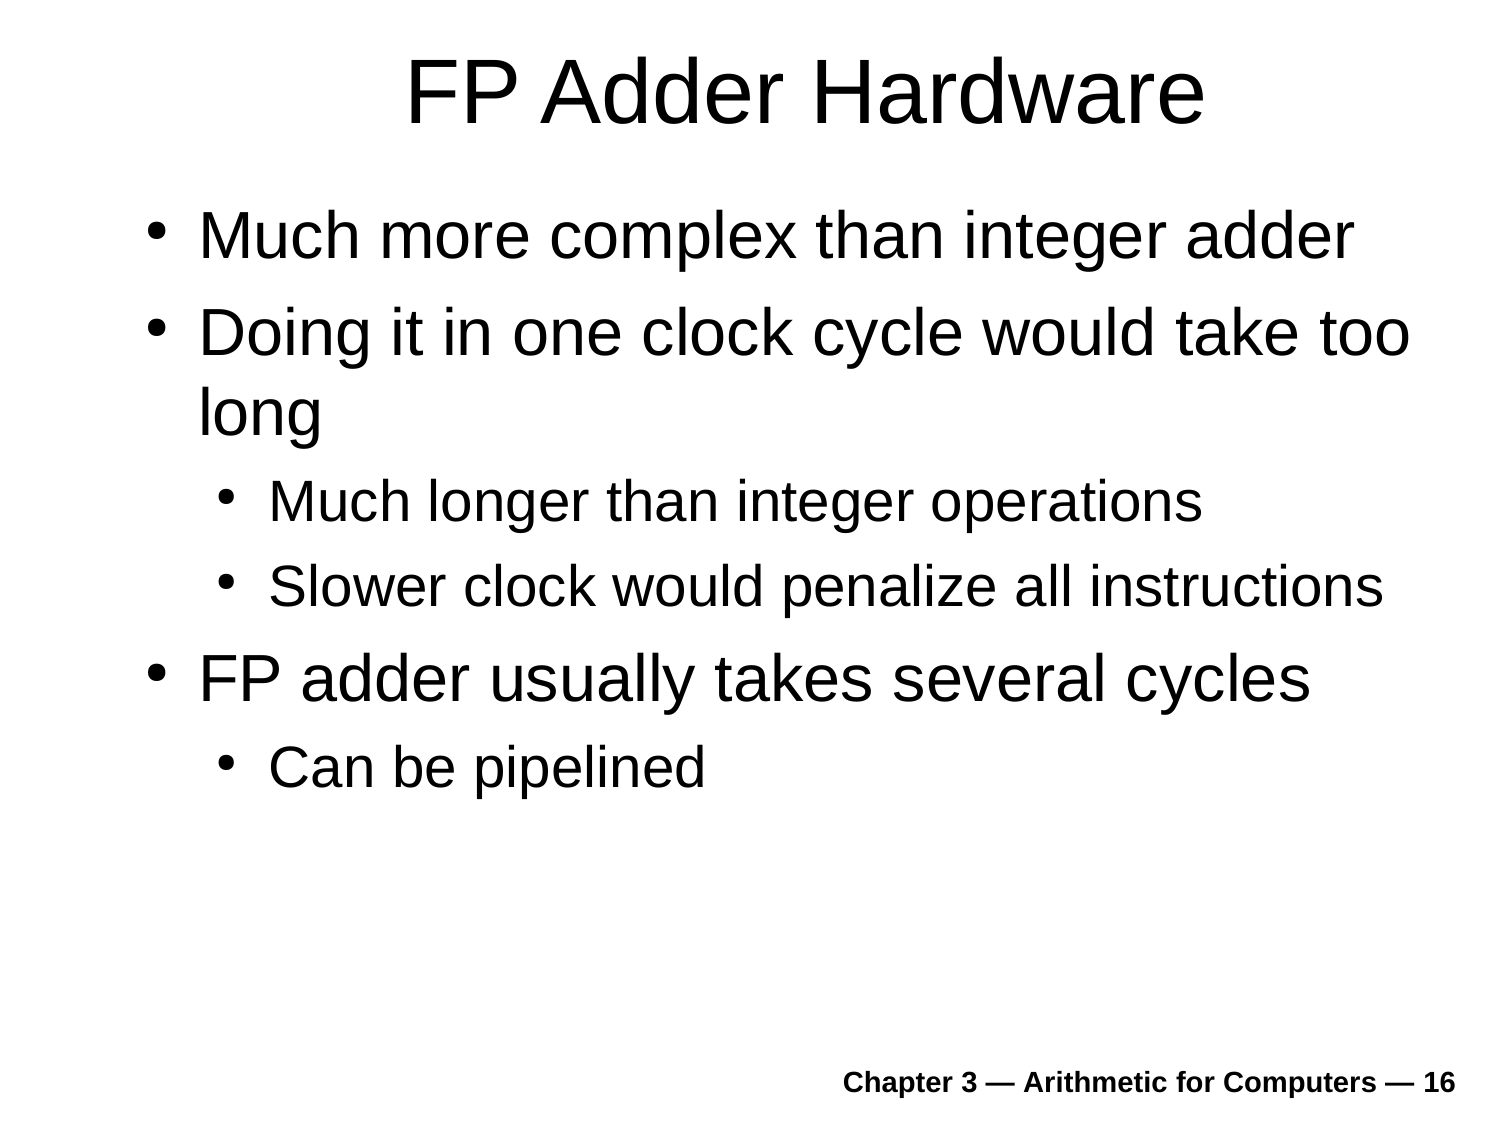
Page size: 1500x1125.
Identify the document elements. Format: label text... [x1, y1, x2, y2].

title FP Adder Hardware [112, 23, 1468, 149]
list Much more complex than integer adder Doing it in one clock cycle would take too long Much longer than integer operations Slower clock would penalize all instructions FP adder usually takes several cycles Can be pipelined [112, 184, 1469, 1024]
text_box Chapter 3 — Arithmetic for Computers — <number> [277, 1046, 1471, 1106]
